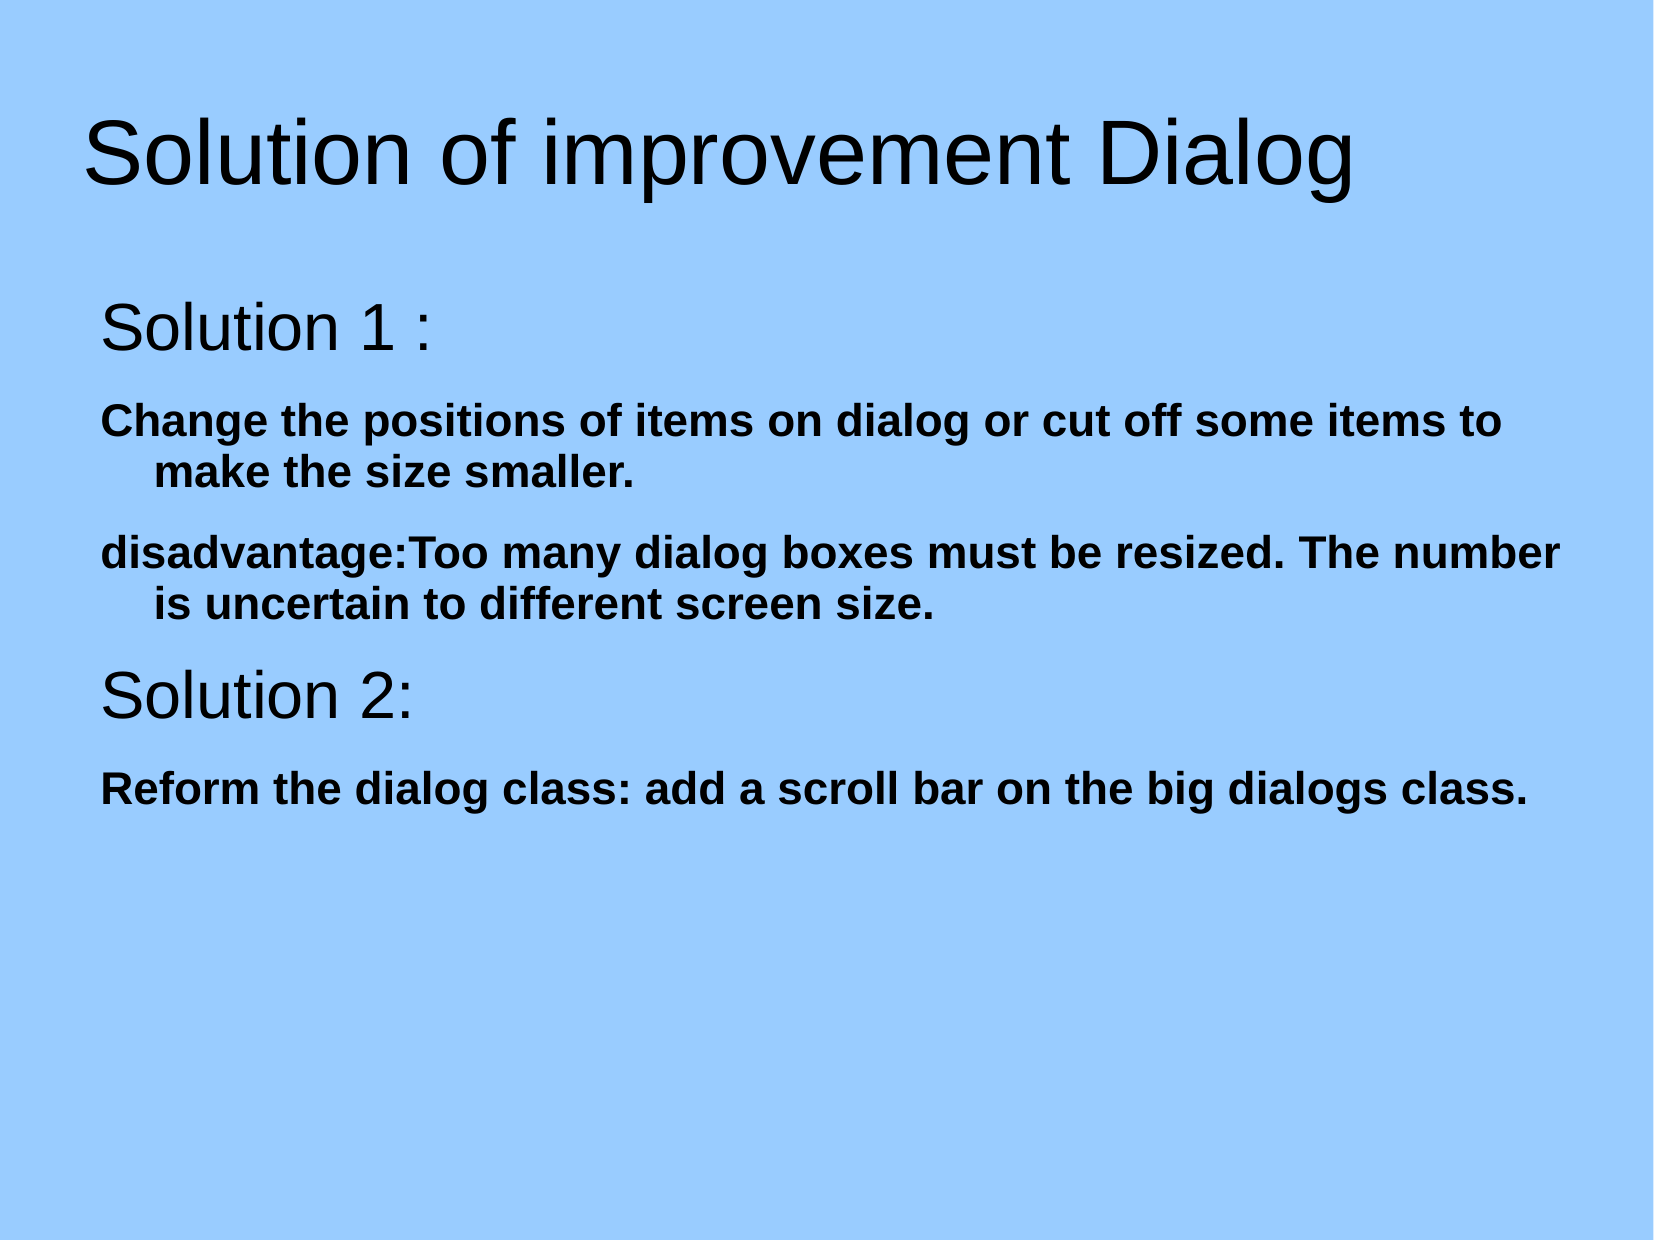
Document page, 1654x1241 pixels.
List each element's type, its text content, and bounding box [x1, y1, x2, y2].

title Solution of improvement Dialog [82, 49, 1571, 257]
list Solution 1 : Change the positions of items on dialog or cut off some items to make the size smaller. disadvantage:Too many dialog boxes must be resized. The number is uncertain to different screen size. Solution 2: Reform the dialog class: add a scroll bar on the big dialogs class. [82, 290, 1571, 1094]
